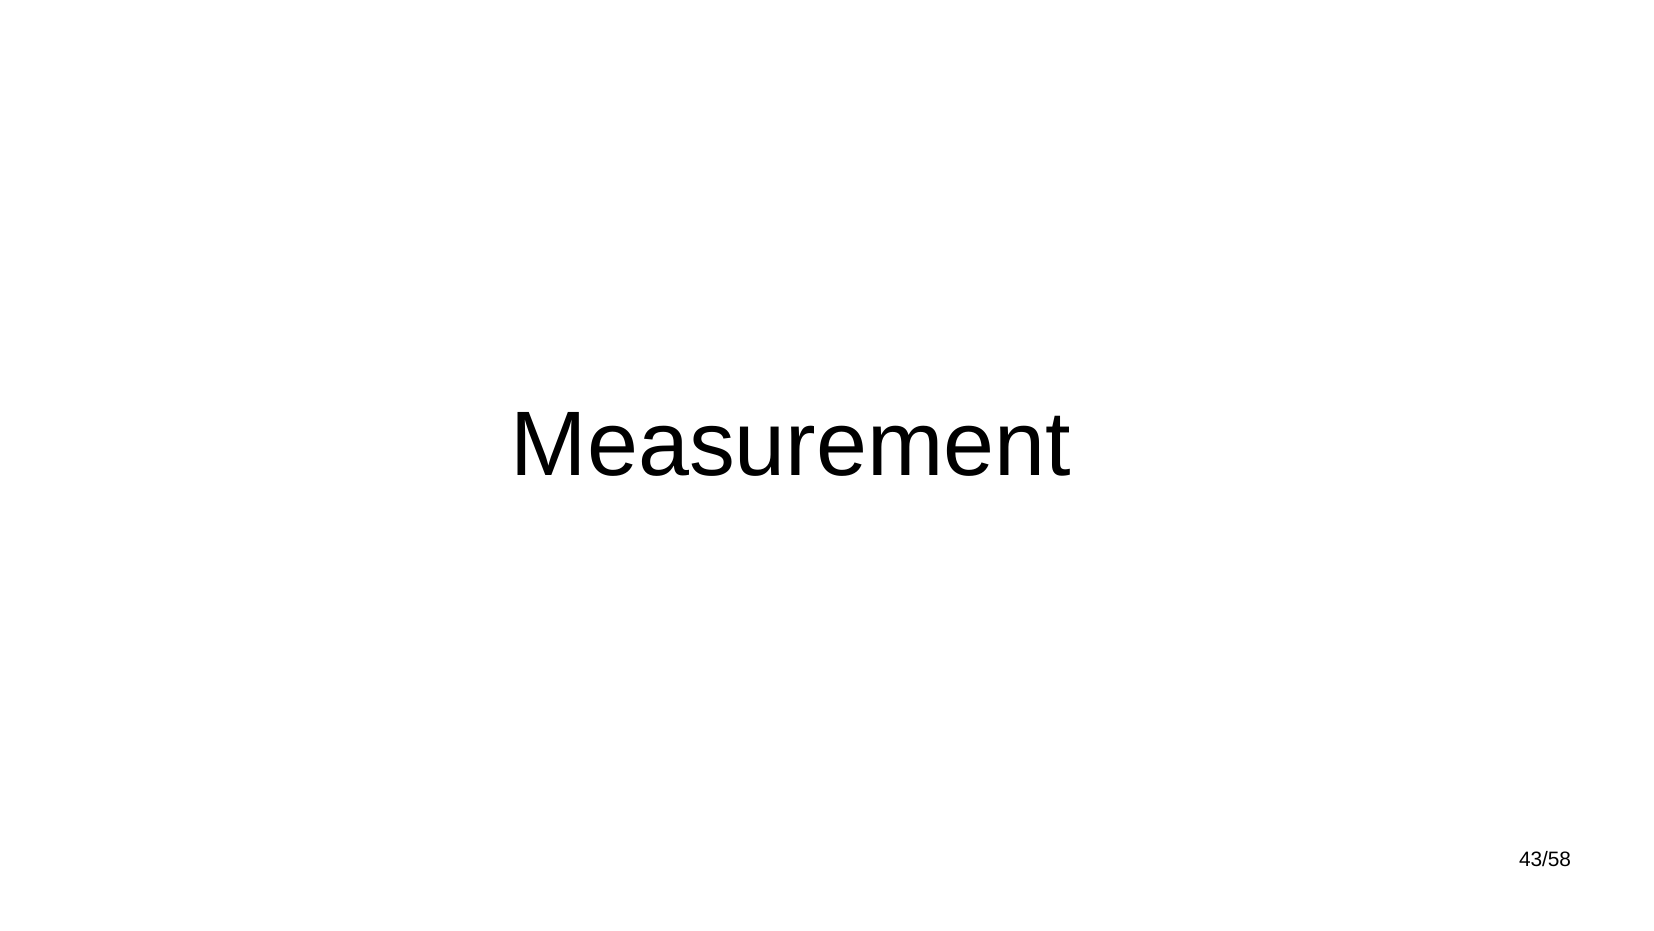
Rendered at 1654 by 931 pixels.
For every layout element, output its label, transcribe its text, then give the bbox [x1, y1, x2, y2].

title Measurement [47, 366, 1536, 522]
